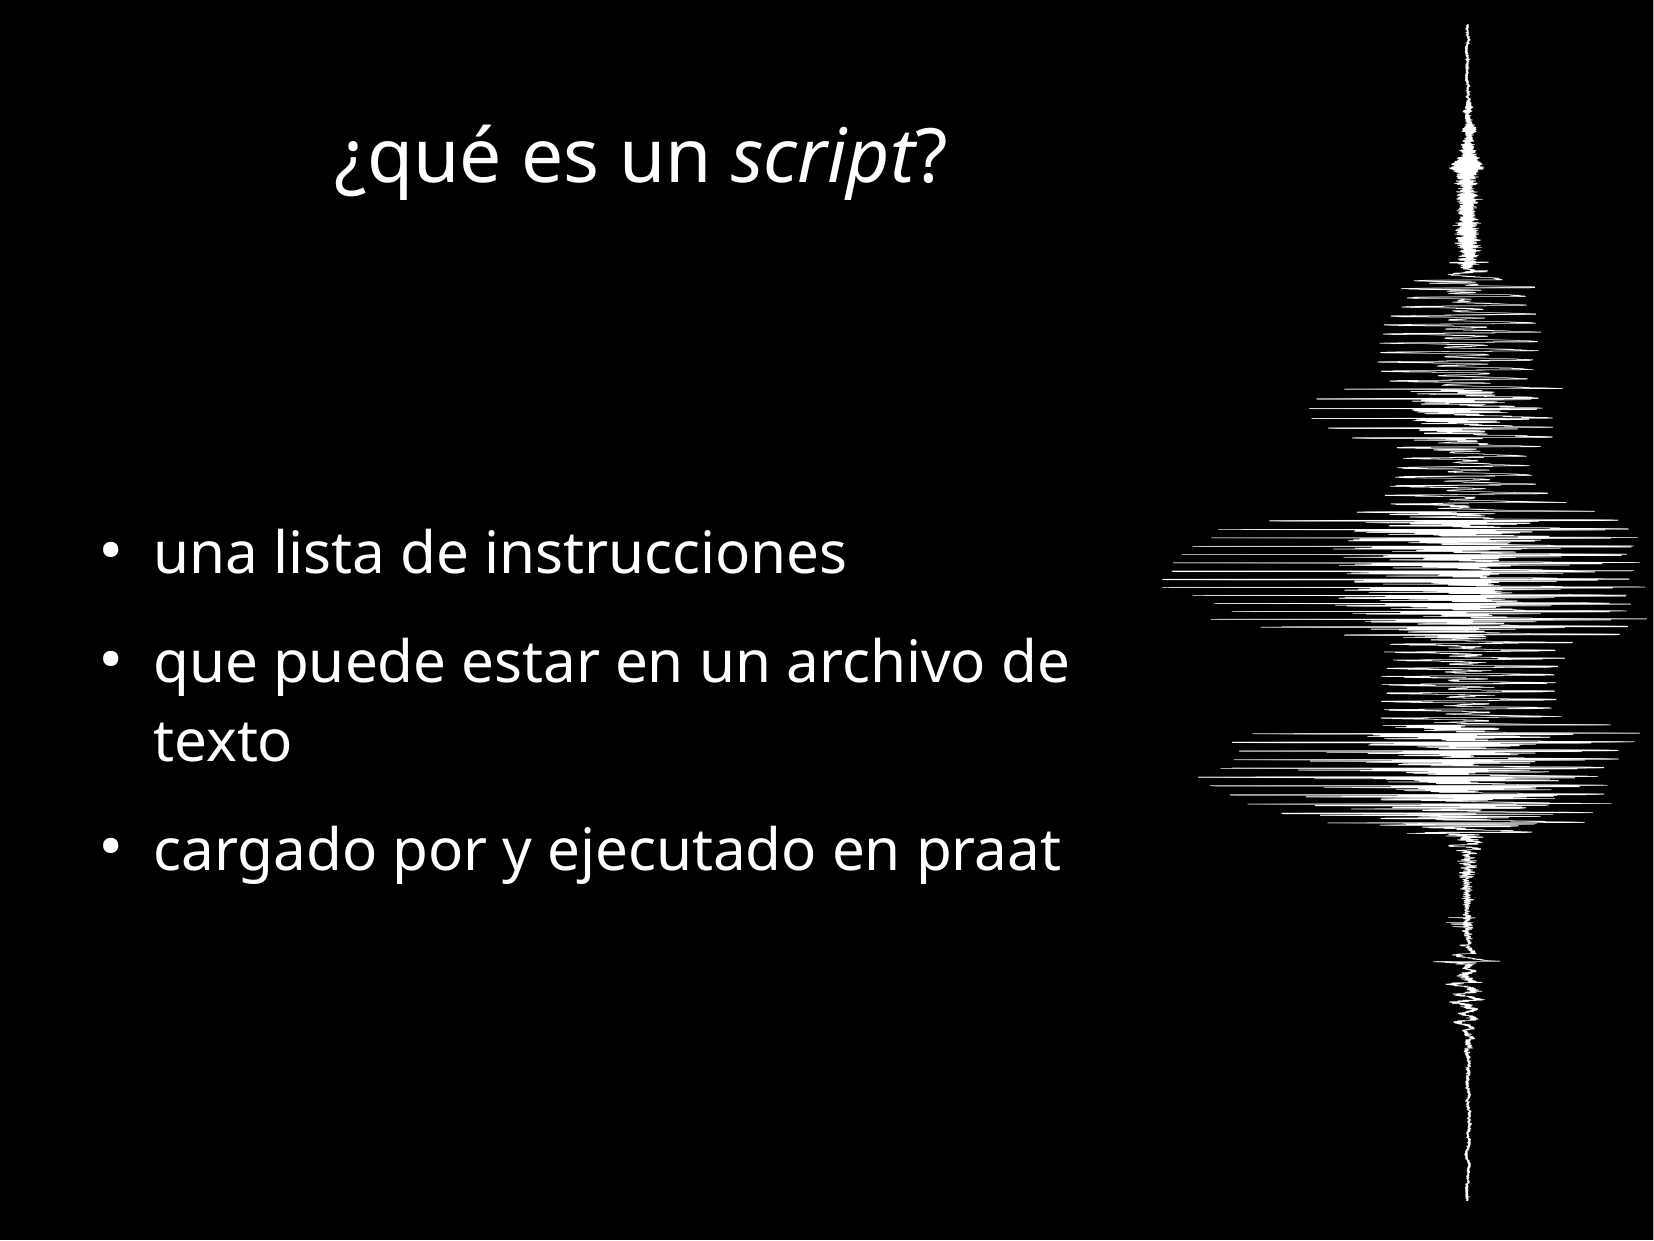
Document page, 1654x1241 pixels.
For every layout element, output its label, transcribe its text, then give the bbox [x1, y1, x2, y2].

title ¿qué es un script? [82, 49, 1201, 257]
picture [1162, 24, 1647, 1201]
list una lista de instrucciones que puede estar en un archivo de texto cargado por y ejecutado en praat [82, 290, 1201, 1109]
